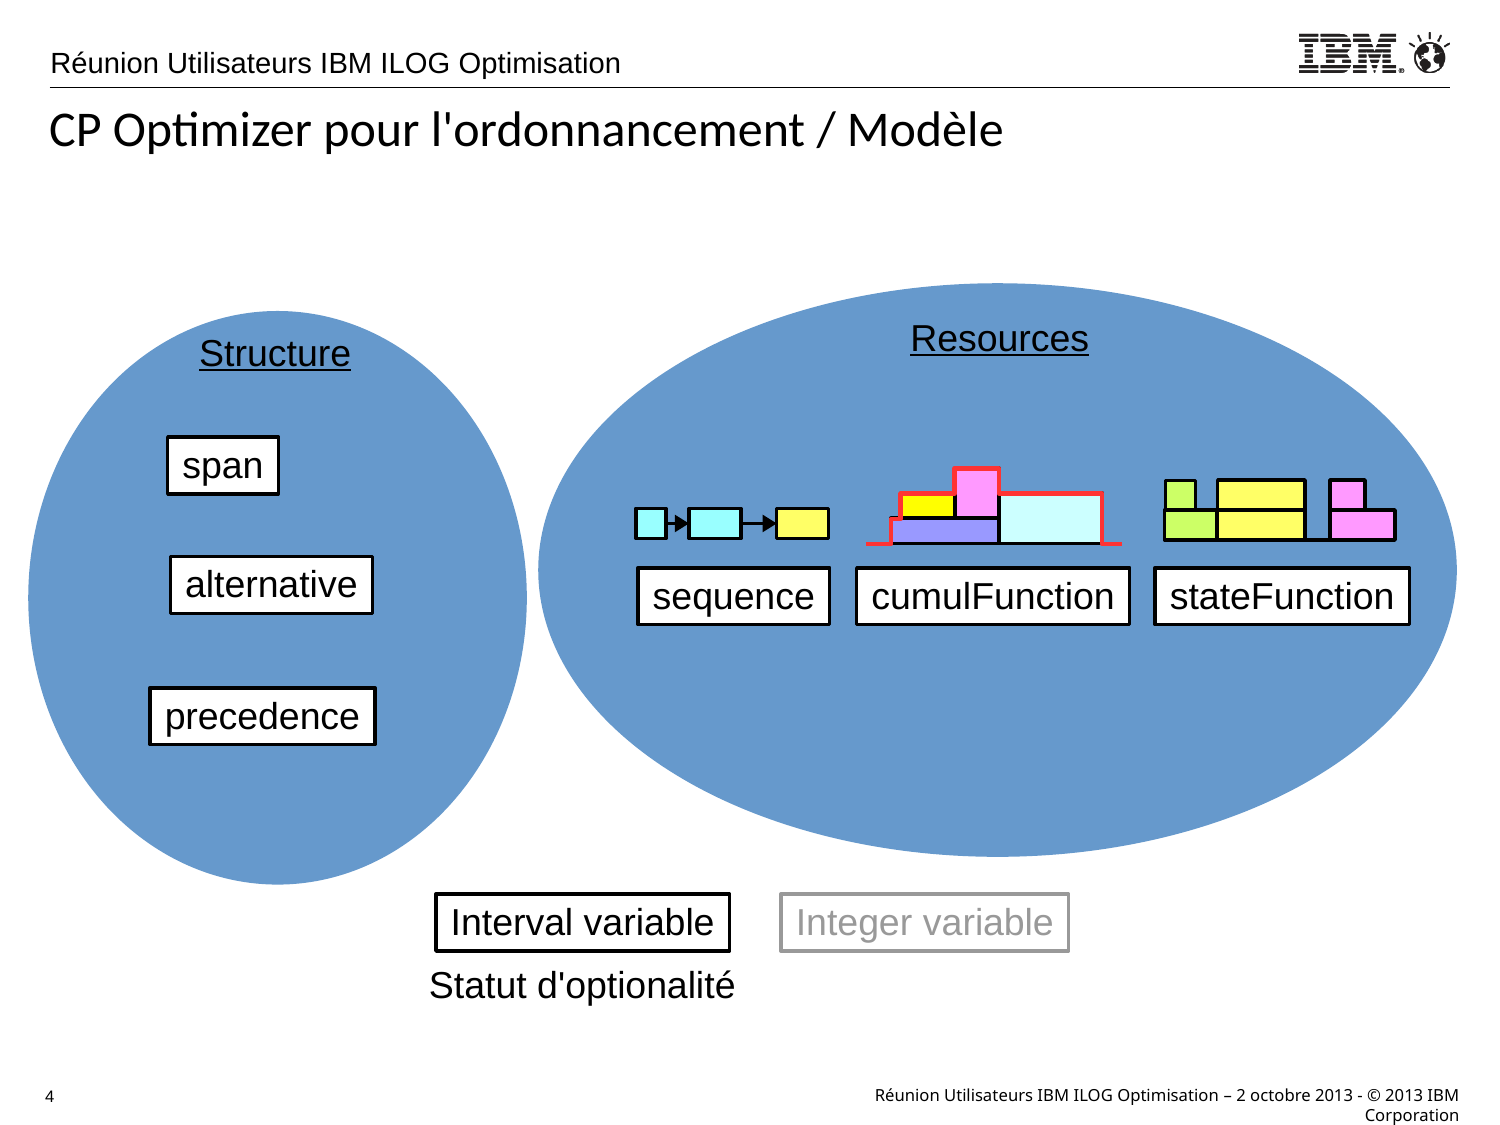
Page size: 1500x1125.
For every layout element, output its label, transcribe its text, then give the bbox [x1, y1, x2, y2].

text_box alternative [170, 556, 373, 614]
slide_number <number> [29, 1072, 91, 1103]
text_box [1448, 520, 1456, 620]
text_box stateFunction [1155, 567, 1410, 625]
text_box [688, 508, 741, 539]
text_box [1164, 479, 1306, 540]
text_box Statut d'optionalité [414, 957, 751, 1015]
text_box Resources [895, 309, 1105, 382]
text_box cumulFunction [856, 567, 1130, 625]
text_box [30, 540, 35, 655]
text_box span [167, 436, 279, 494]
text_box [635, 508, 666, 539]
text_box [776, 508, 829, 539]
text_box precedence [150, 687, 375, 745]
title CP Optimizer pour l'ordonnancement / Modèle [34, 95, 1450, 200]
text_box Structure [184, 325, 366, 397]
text_box [1329, 479, 1396, 540]
list [35, 198, 1448, 979]
picture [1299, 32, 1450, 73]
text_box Integer variable [781, 894, 1069, 951]
text_box [890, 467, 1103, 544]
text_box sequence [637, 567, 830, 625]
text_box Interval variable [435, 894, 730, 951]
